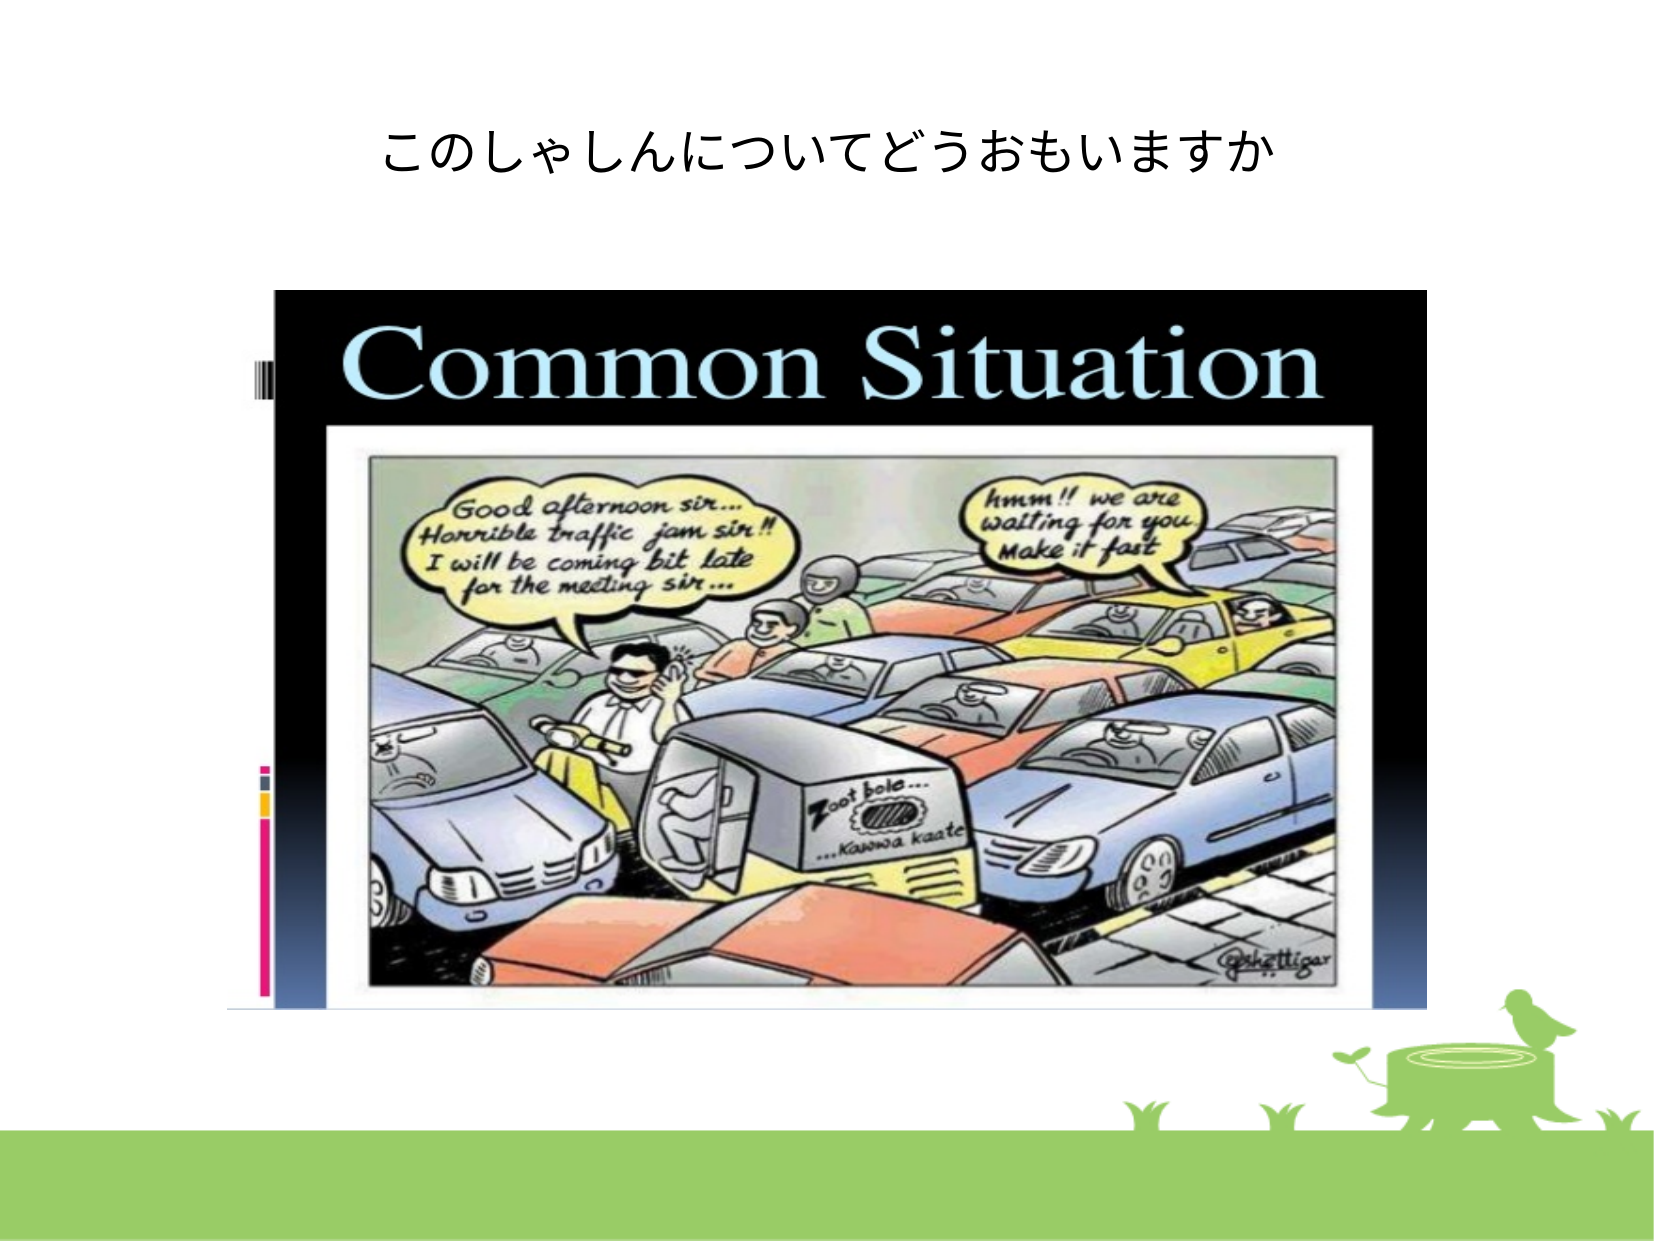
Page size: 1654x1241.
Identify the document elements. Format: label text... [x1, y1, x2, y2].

picture [0, 0, 1654, 1241]
title このしゃしんについてどうおもいますか [82, 49, 1571, 257]
